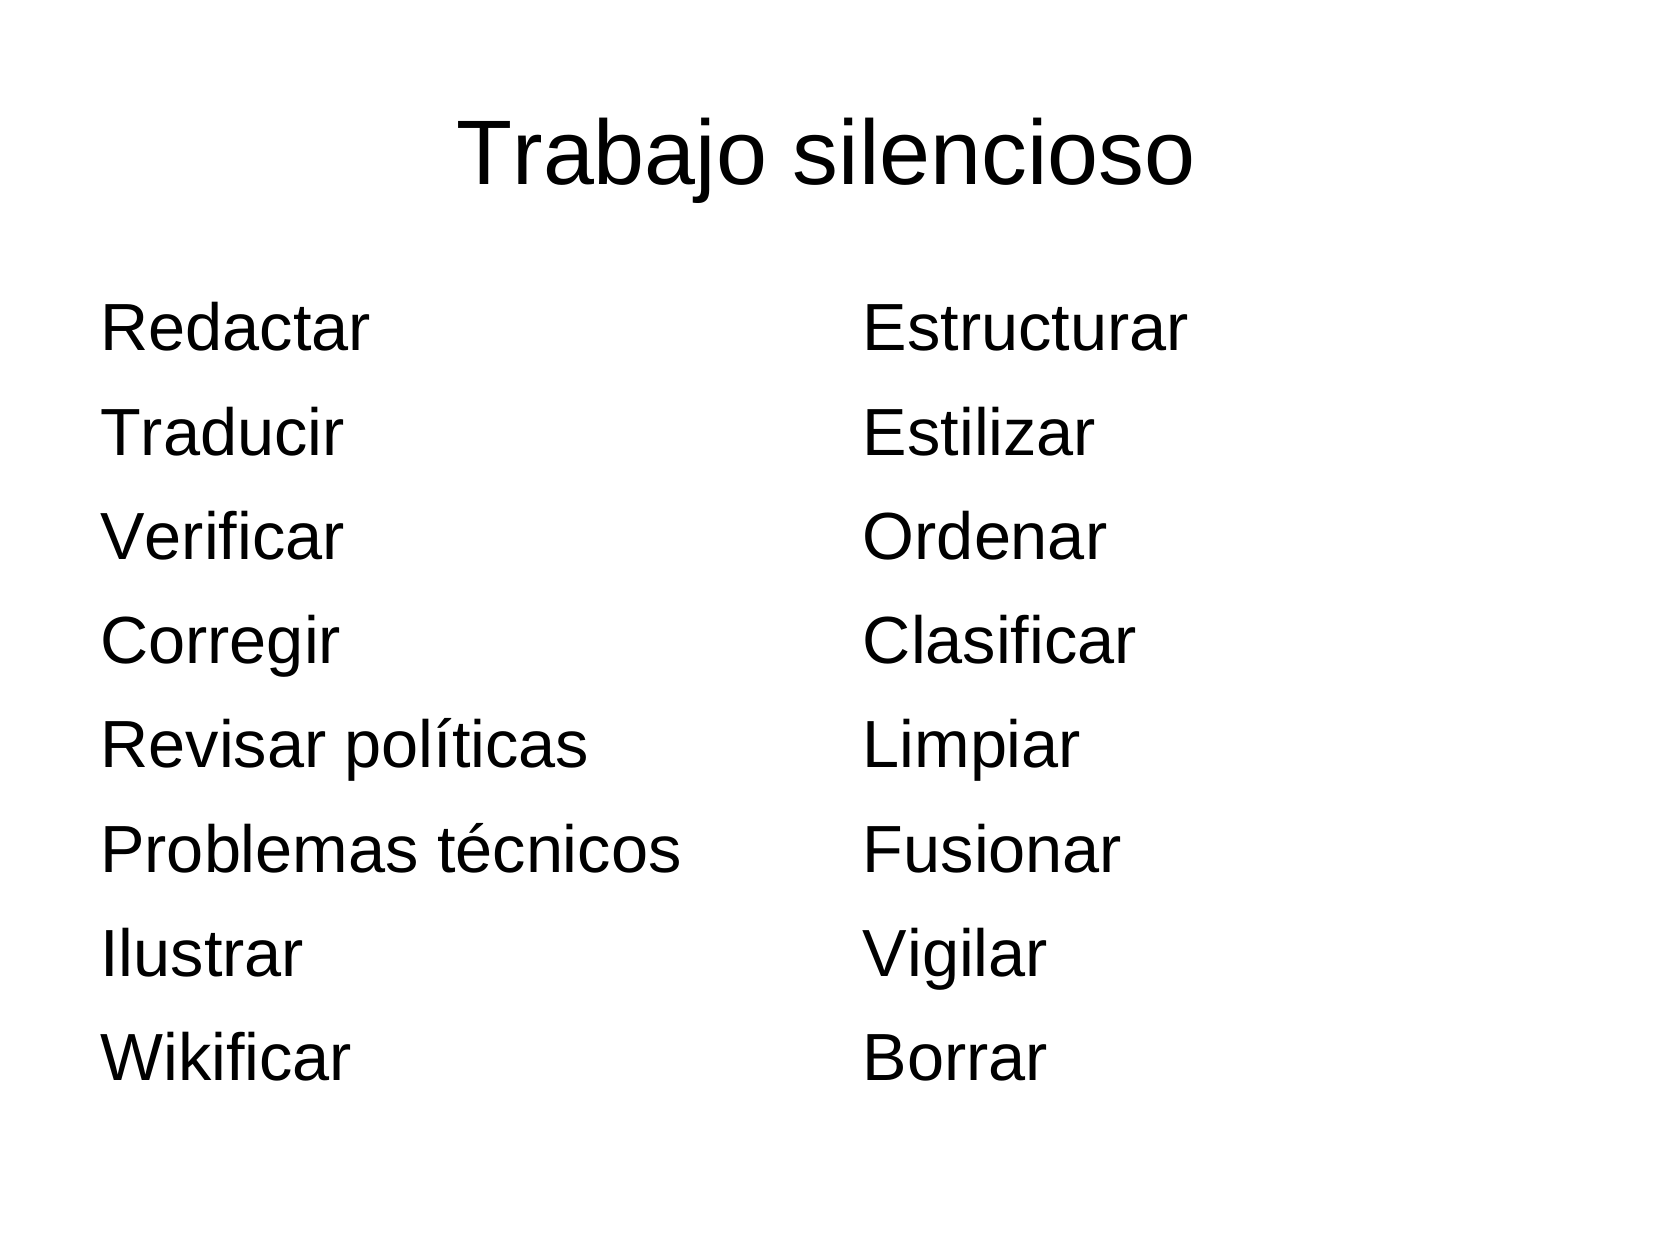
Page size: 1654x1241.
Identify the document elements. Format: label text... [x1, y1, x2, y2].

title Trabajo silencioso [82, 49, 1571, 257]
list Estructurar Estilizar Ordenar Clasificar Limpiar Fusionar Vigilar Borrar [845, 290, 1572, 1096]
list Redactar Traducir Verificar Corregir Revisar políticas Problemas técnicos Ilustrar Wikificar [82, 290, 809, 1109]
